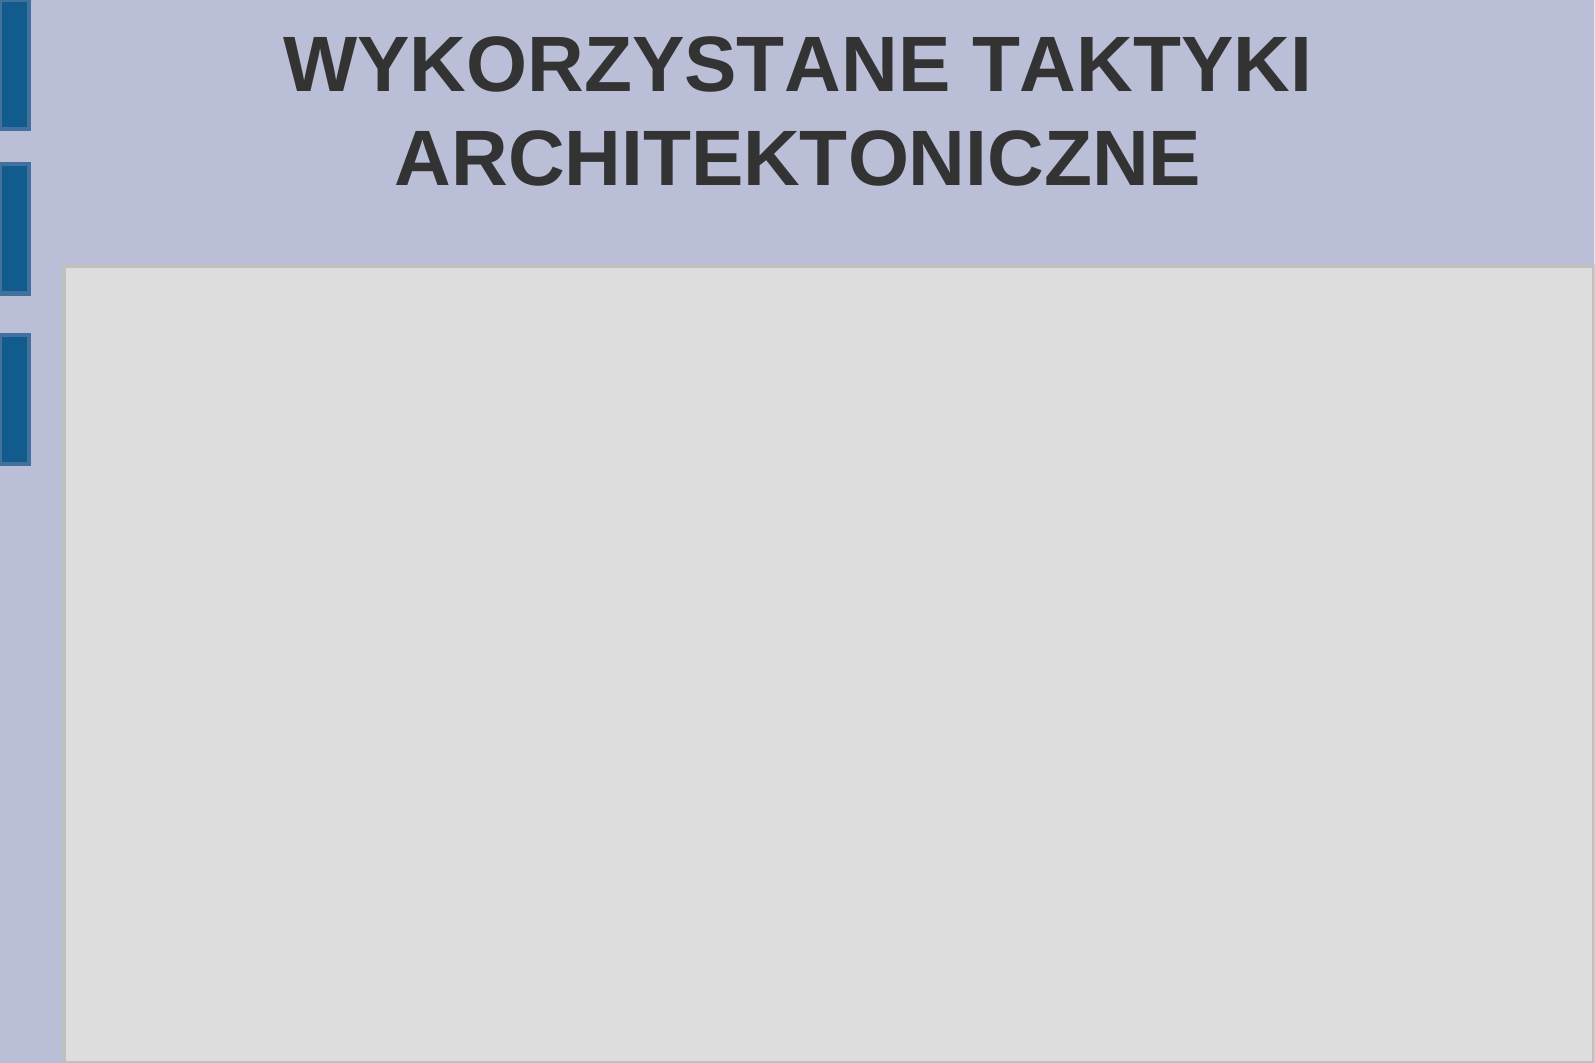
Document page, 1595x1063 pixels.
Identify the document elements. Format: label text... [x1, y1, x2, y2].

title WYKORZYSTANE TAKTYKI ARCHITEKTONICZNE [117, 13, 1479, 191]
